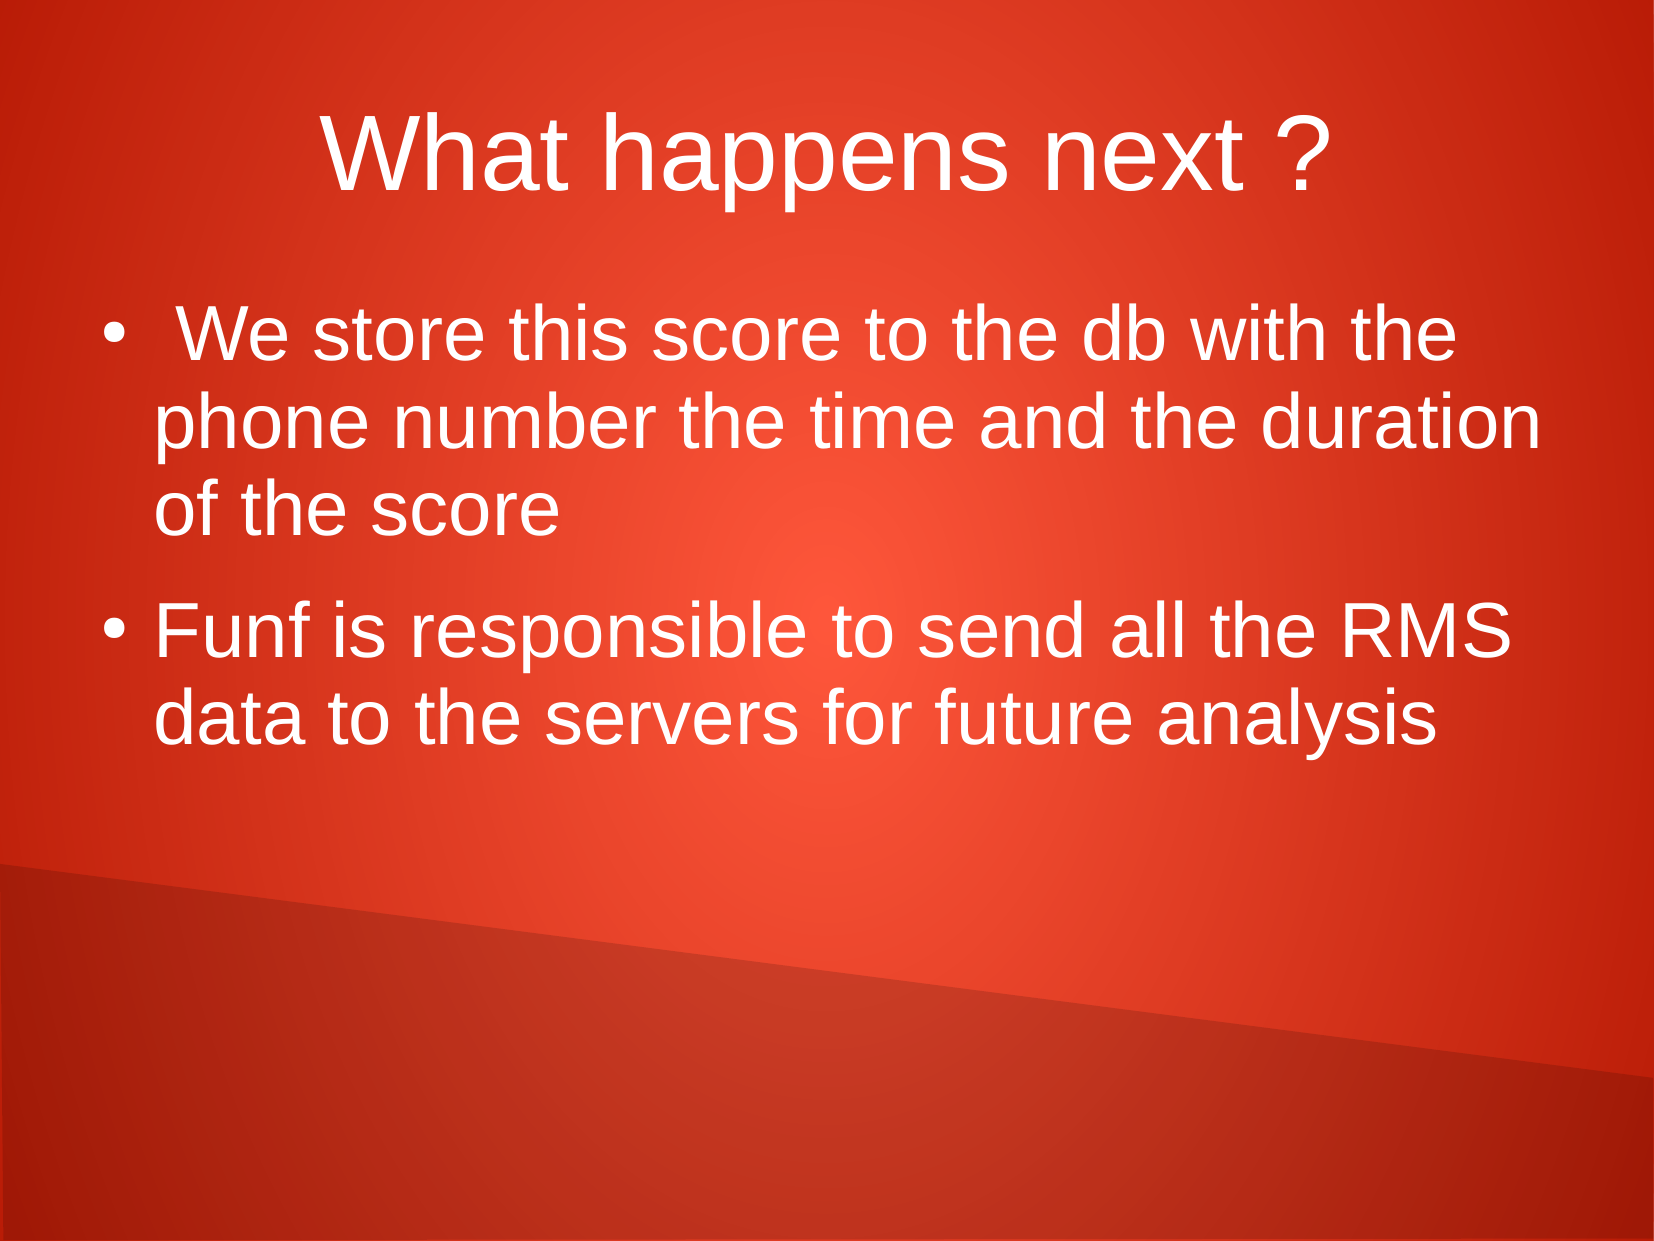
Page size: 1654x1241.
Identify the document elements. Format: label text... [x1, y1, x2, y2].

title What happens next ? [82, 49, 1571, 257]
list We store this score to the db with the phone number the time and the duration of the score Funf is responsible to send all the RMS data to the servers for future analysis [82, 290, 1571, 1010]
